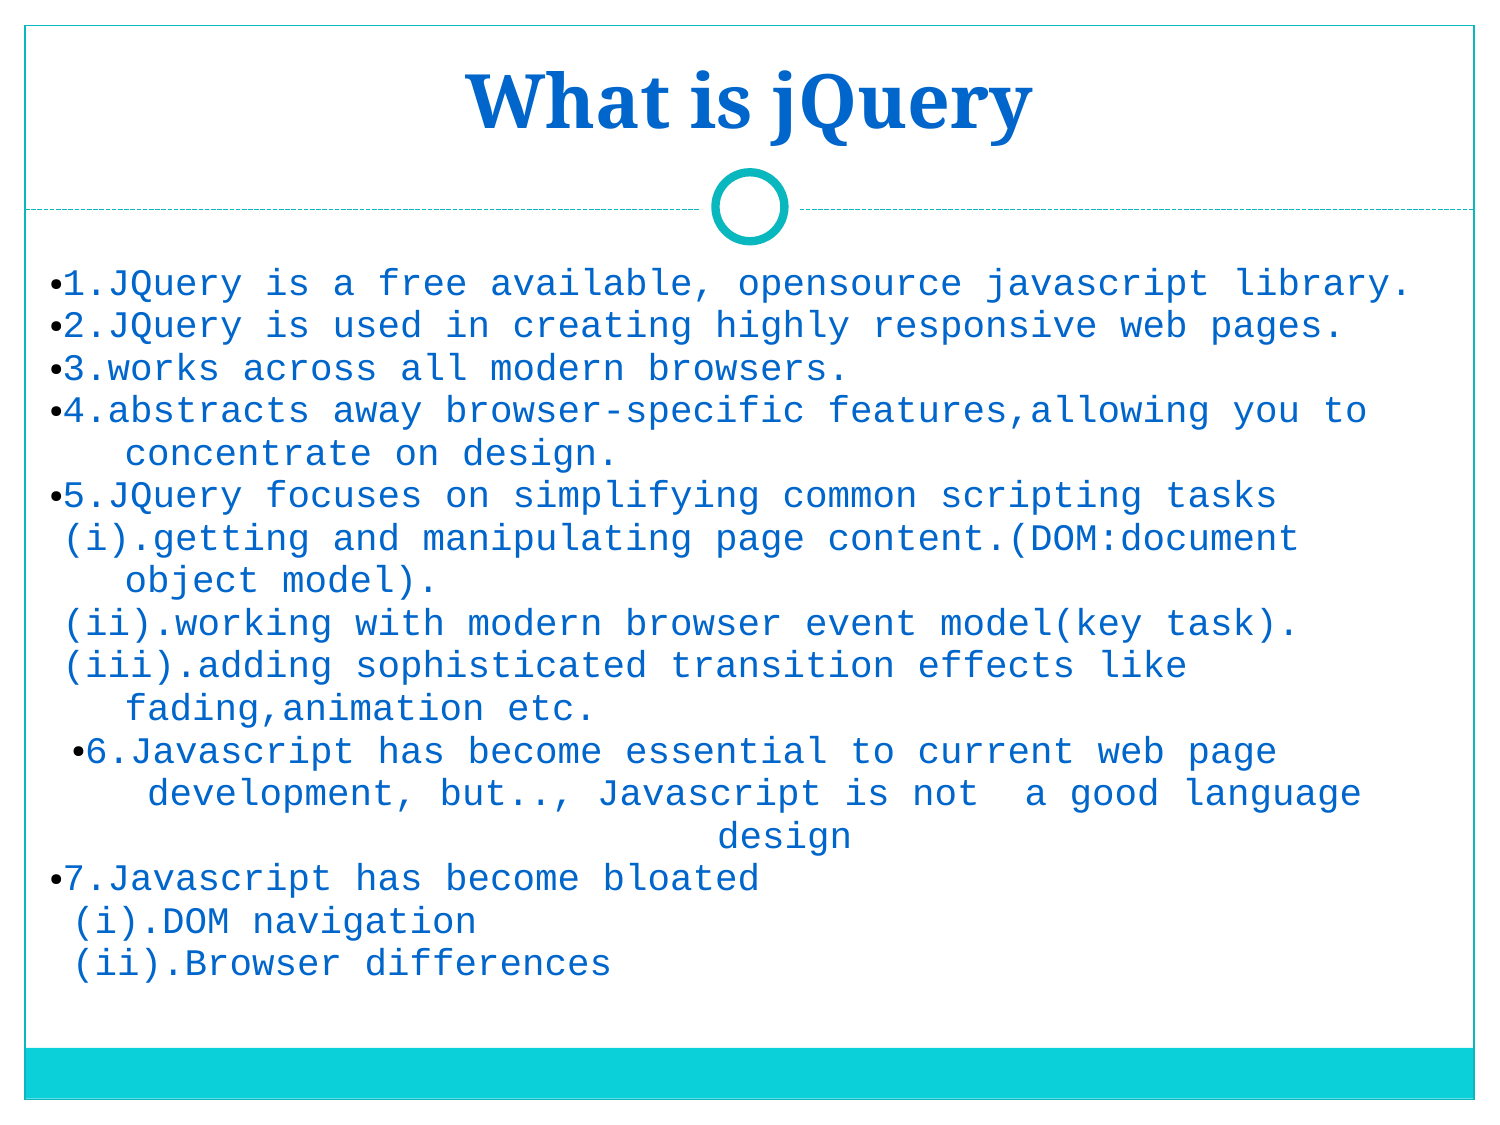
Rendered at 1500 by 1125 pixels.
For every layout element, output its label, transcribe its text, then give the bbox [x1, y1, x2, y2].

title What is jQuery [49, 37, 1450, 162]
subtitle 1.JQuery is a free available, opensource javascript library. 2.JQuery is used in creating highly responsive web pages. 3.works across all modern browsers. 4.abstracts away browser-specific features,allowing you to concentrate on design. 5.JQuery focuses on simplifying common scripting tasks (i).getting and manipulating page content.(DOM:document object model). (ii).working with modern browser event model(key task). (iii).adding sophisticated transition effects like fading,animation etc. 6.Javascript has become essential to current web page development, but.., Javascript is not a good language design 7.Javascript has become bloated (i).DOM navigation (ii).Browser differences [49, 250, 1445, 1001]
